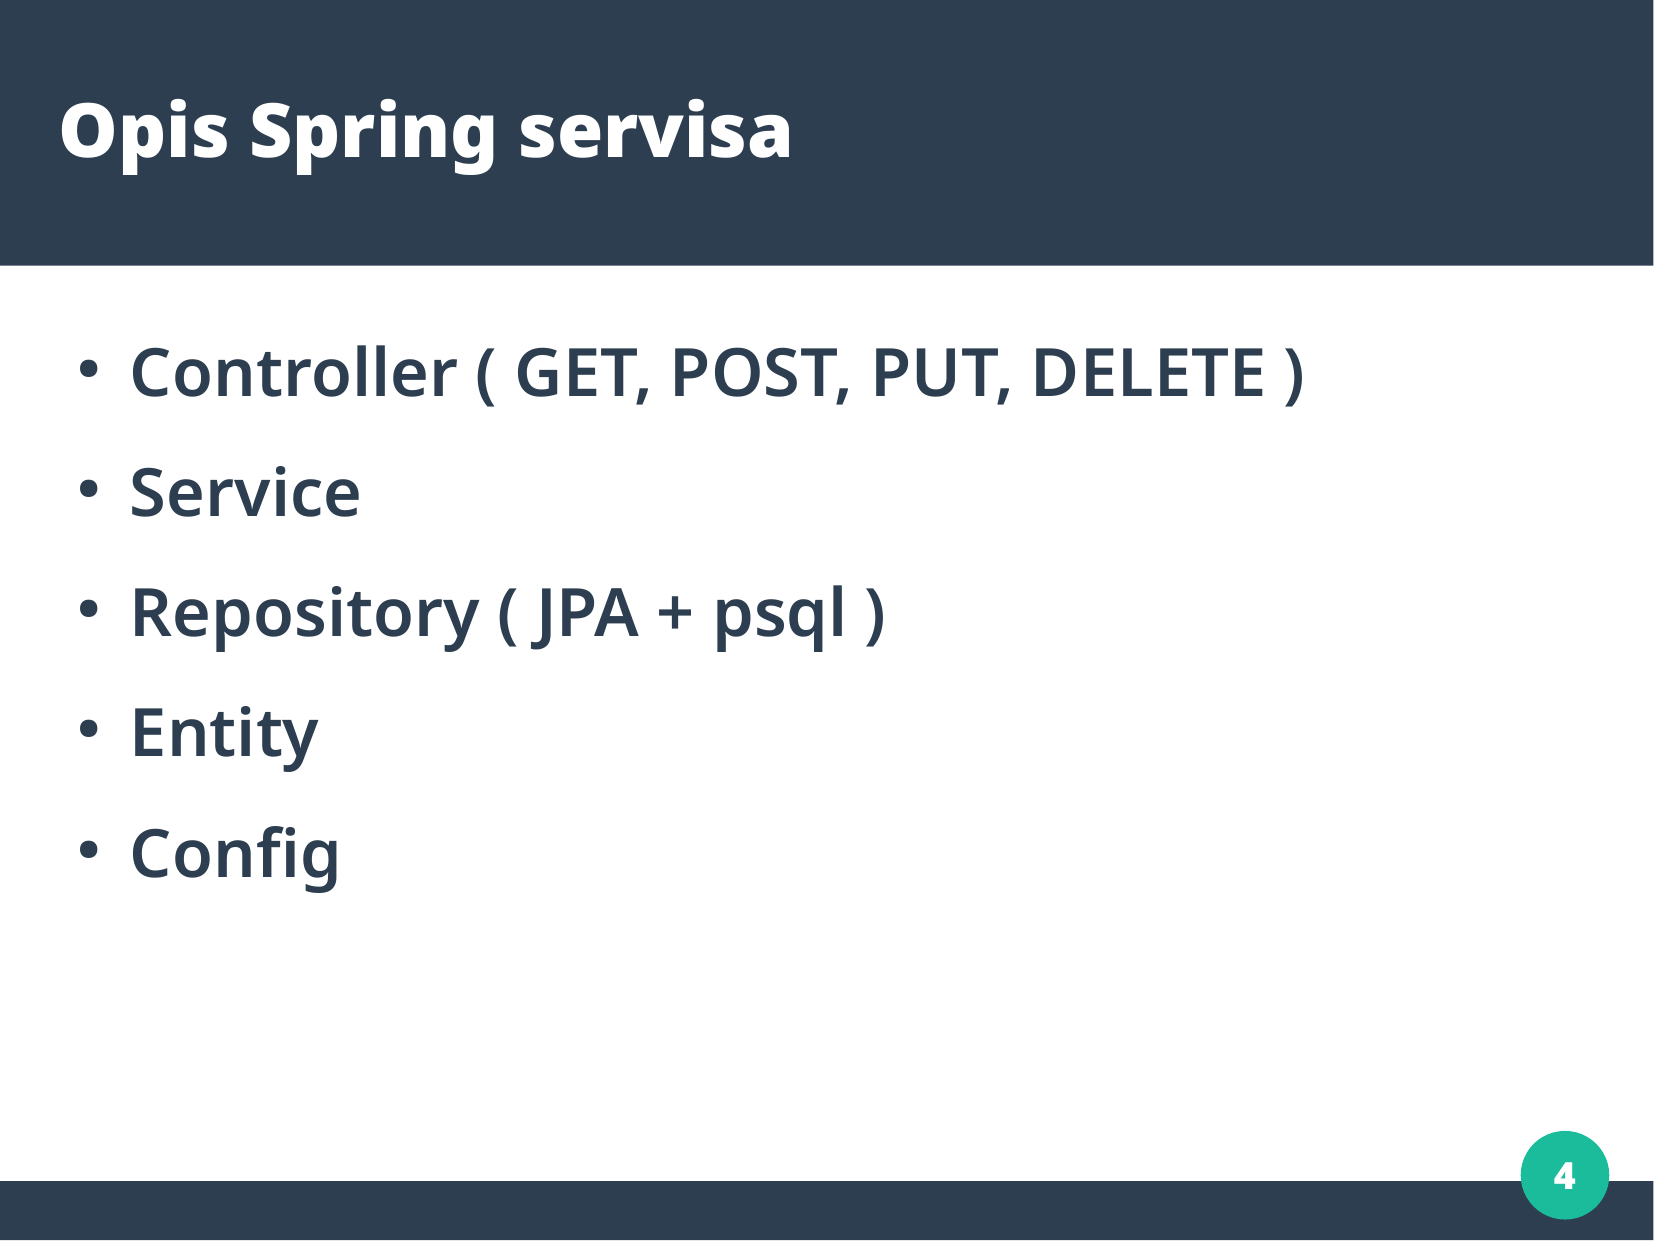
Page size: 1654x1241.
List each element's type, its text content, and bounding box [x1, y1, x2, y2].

title Opis Spring servisa [59, 49, 1595, 207]
list Controller ( GET, POST, PUT, DELETE ) Service Repository ( JPA + psql ) Entity Config [59, 324, 1595, 1152]
